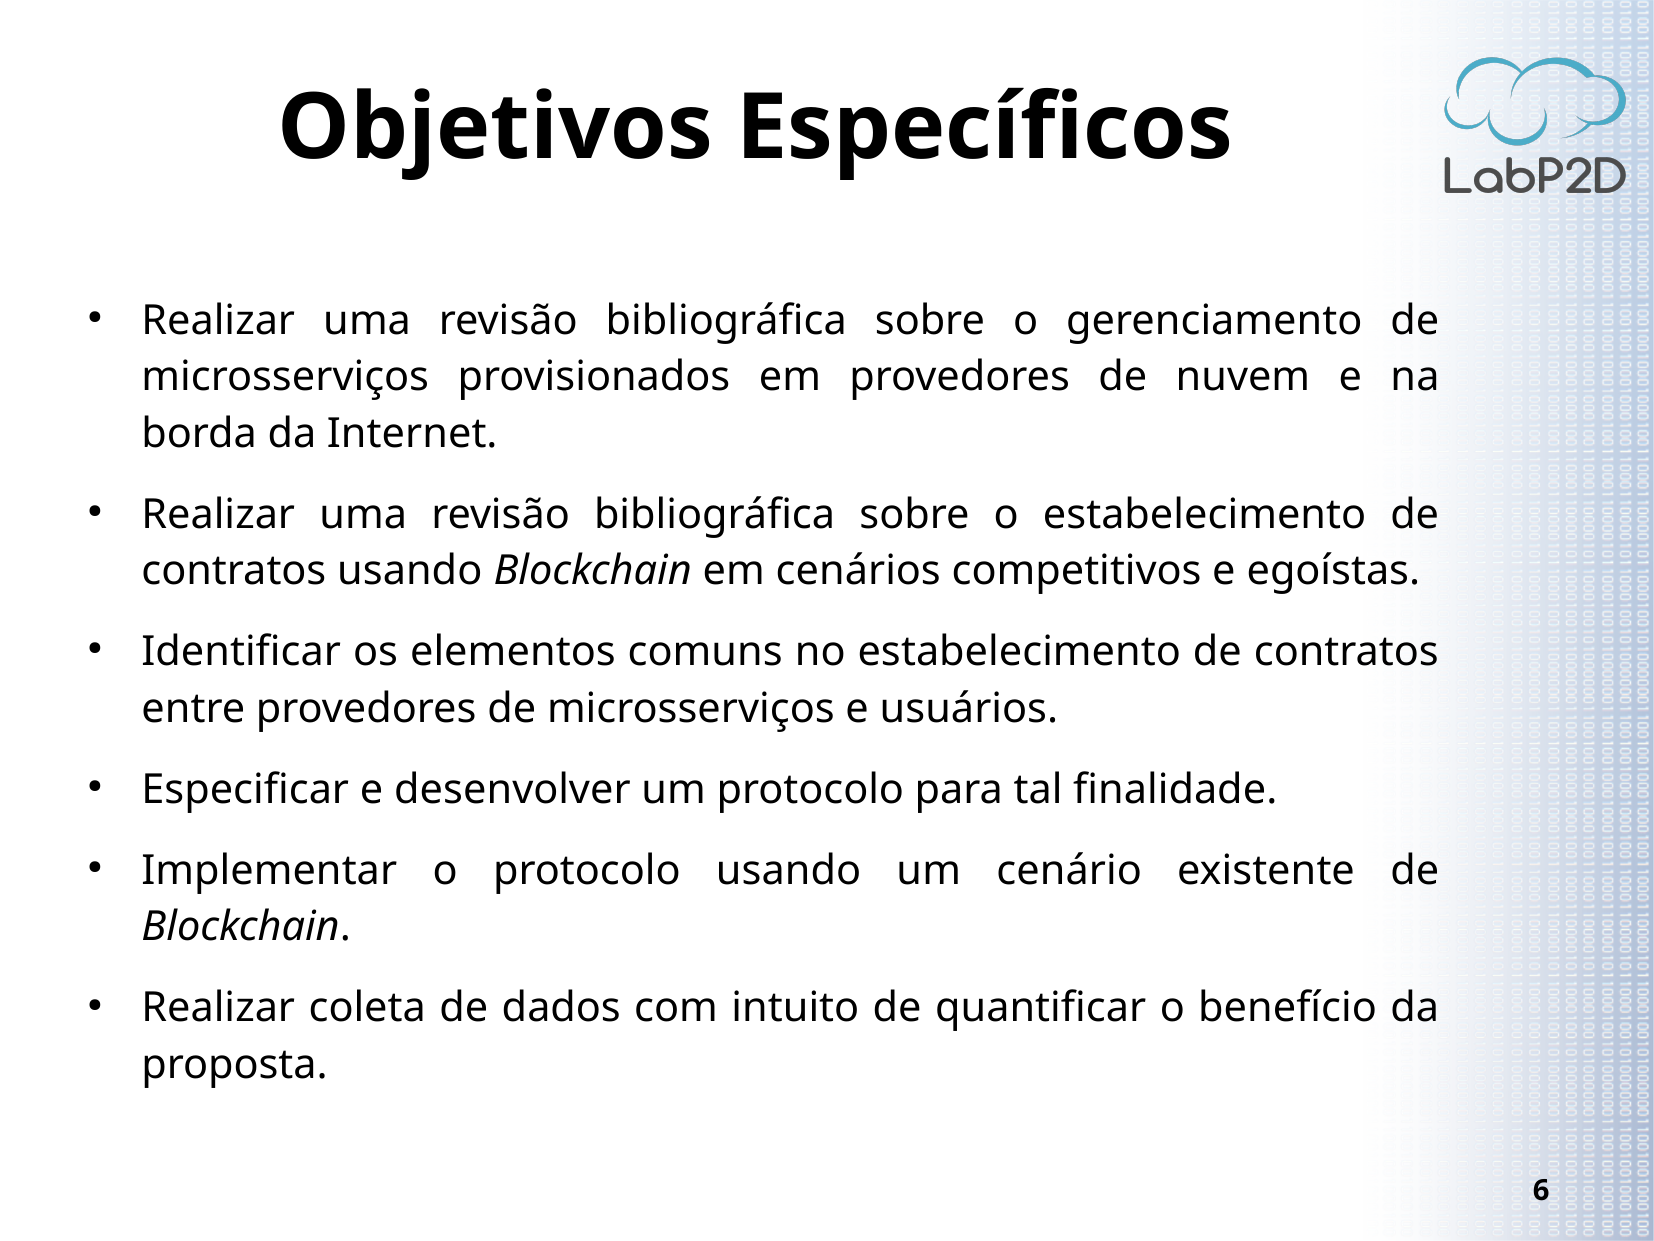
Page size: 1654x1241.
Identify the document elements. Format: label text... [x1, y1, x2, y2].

title Objetivos Específicos [82, 16, 1453, 231]
picture [1360, 1, 1654, 1240]
list Realizar uma revisão bibliográfica sobre o gerenciamento de microsserviços provisionados em provedores de nuvem e na borda da Internet. Realizar uma revisão bibliográfica sobre o estabelecimento de contratos usando Blockchain em cenários competitivos e egoístas. Identificar os elementos comuns no estabelecimento de contratos entre provedores de microsserviços e usuários. Especificar e desenvolver um protocolo para tal finalidade. Implementar o protocolo usando um cenário existente de Blockchain. Realizar coleta de dados com intuito de quantificar o benefício da proposta. [82, 289, 1441, 1110]
